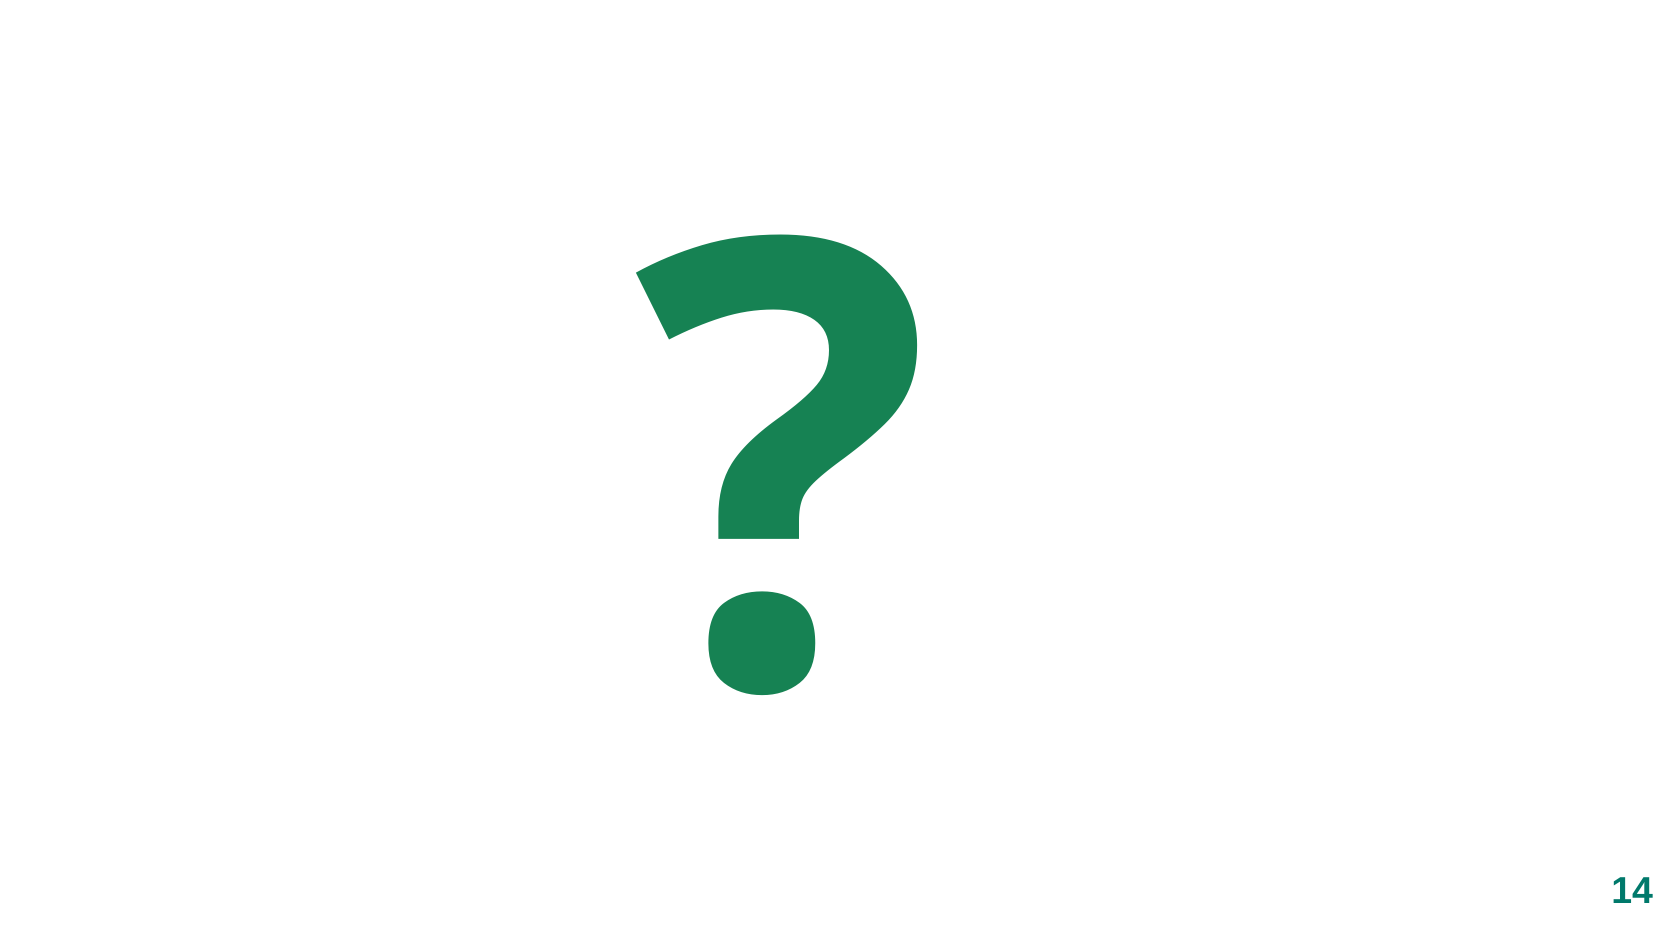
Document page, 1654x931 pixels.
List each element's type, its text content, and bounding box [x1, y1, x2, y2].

text_box ? [620, 11, 1140, 898]
text_box <номер> [1466, 862, 1654, 931]
